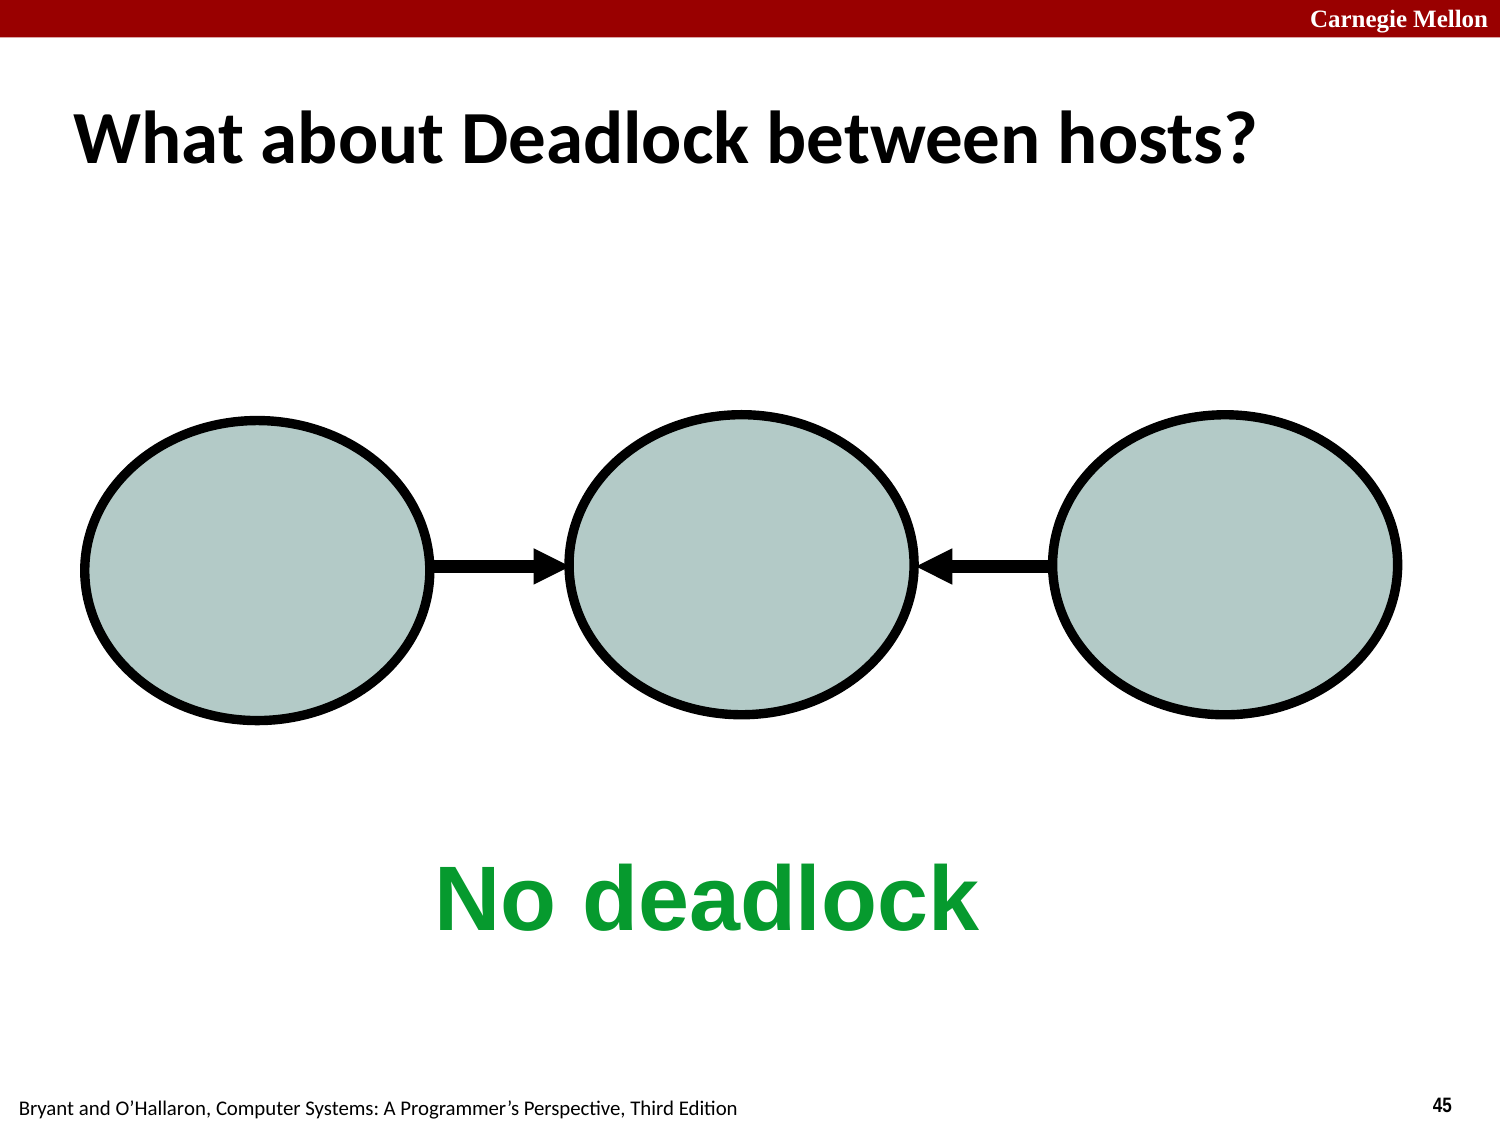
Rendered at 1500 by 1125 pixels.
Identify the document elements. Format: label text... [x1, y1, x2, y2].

text_box [569, 414, 915, 715]
title What about Deadlock between hosts? [58, 71, 1304, 197]
text_box No deadlock [420, 840, 1036, 958]
text_box [84, 420, 430, 721]
text_box [1052, 414, 1398, 715]
